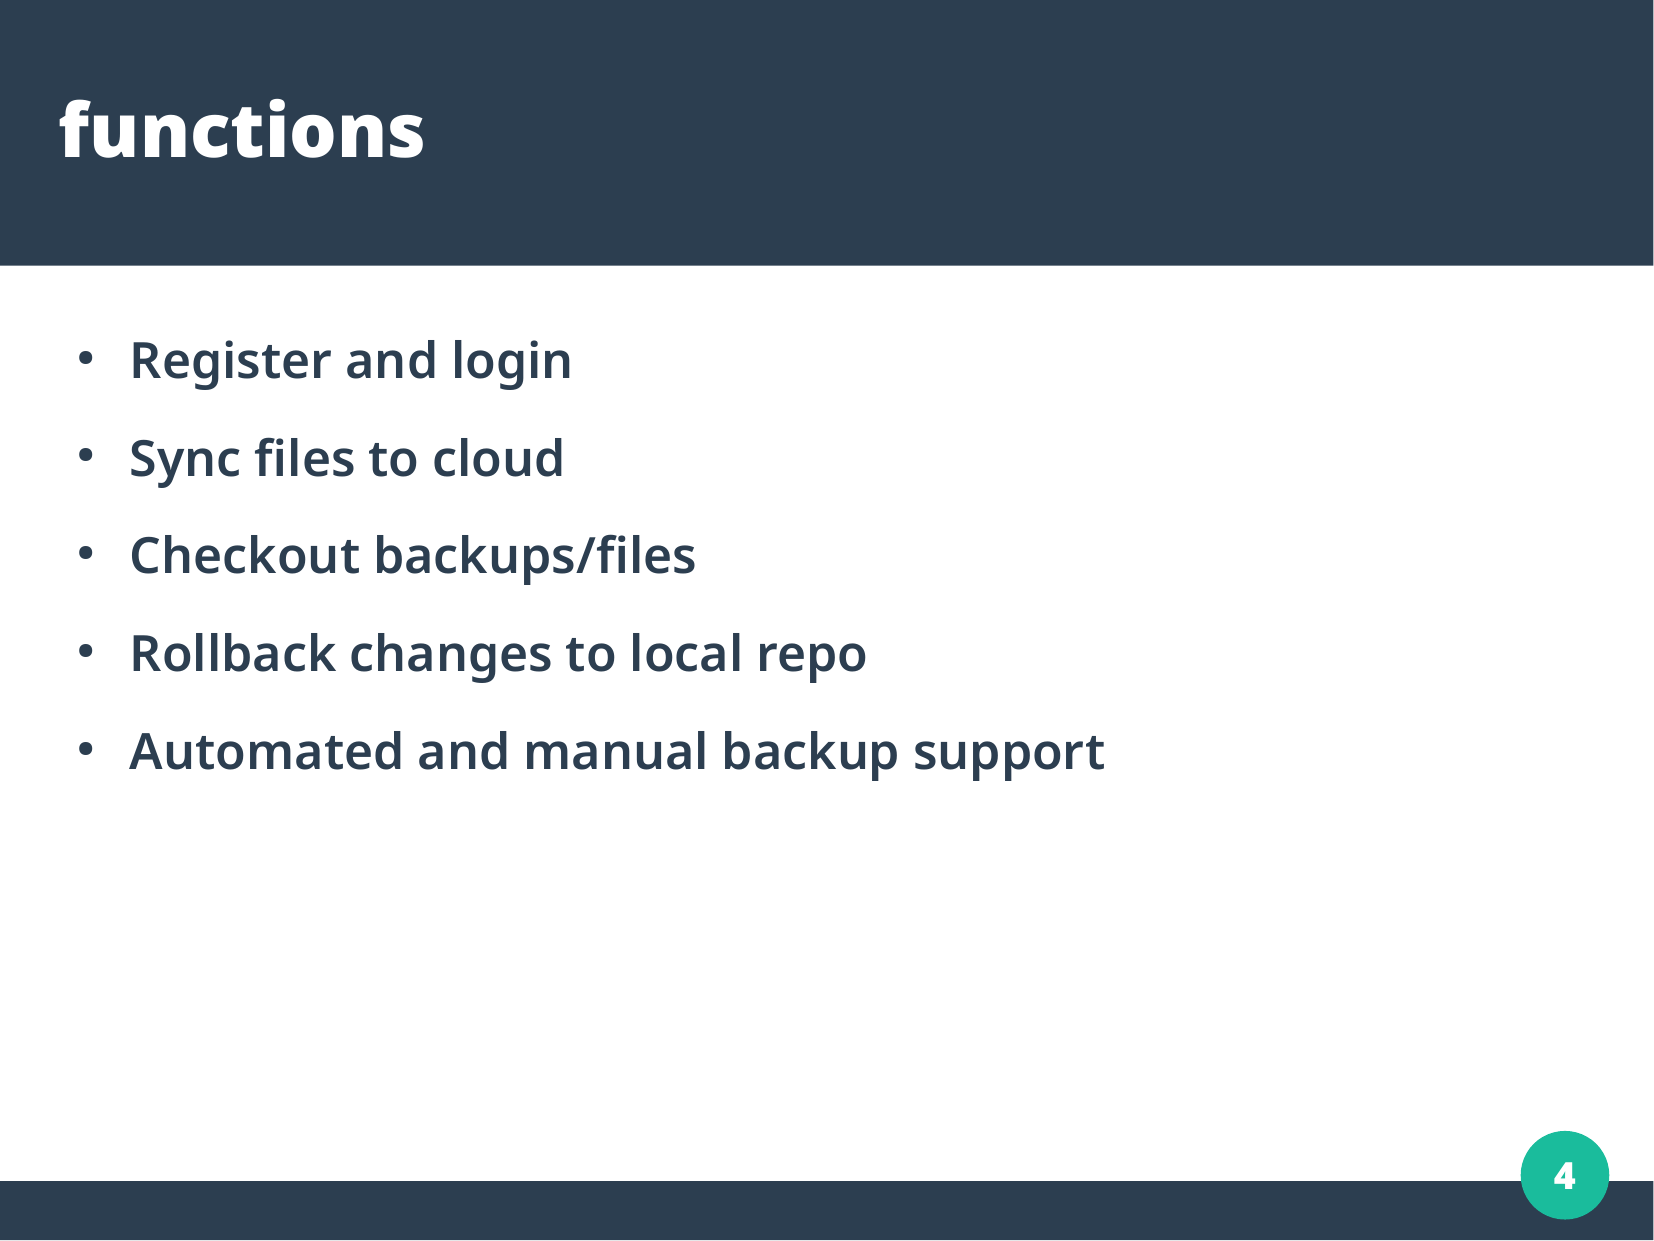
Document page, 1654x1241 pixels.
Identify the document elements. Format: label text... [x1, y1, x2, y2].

list Register and login Sync files to cloud Checkout backups/files Rollback changes to local repo Automated and manual backup support [59, 324, 1595, 1152]
title functions [59, 49, 1595, 207]
